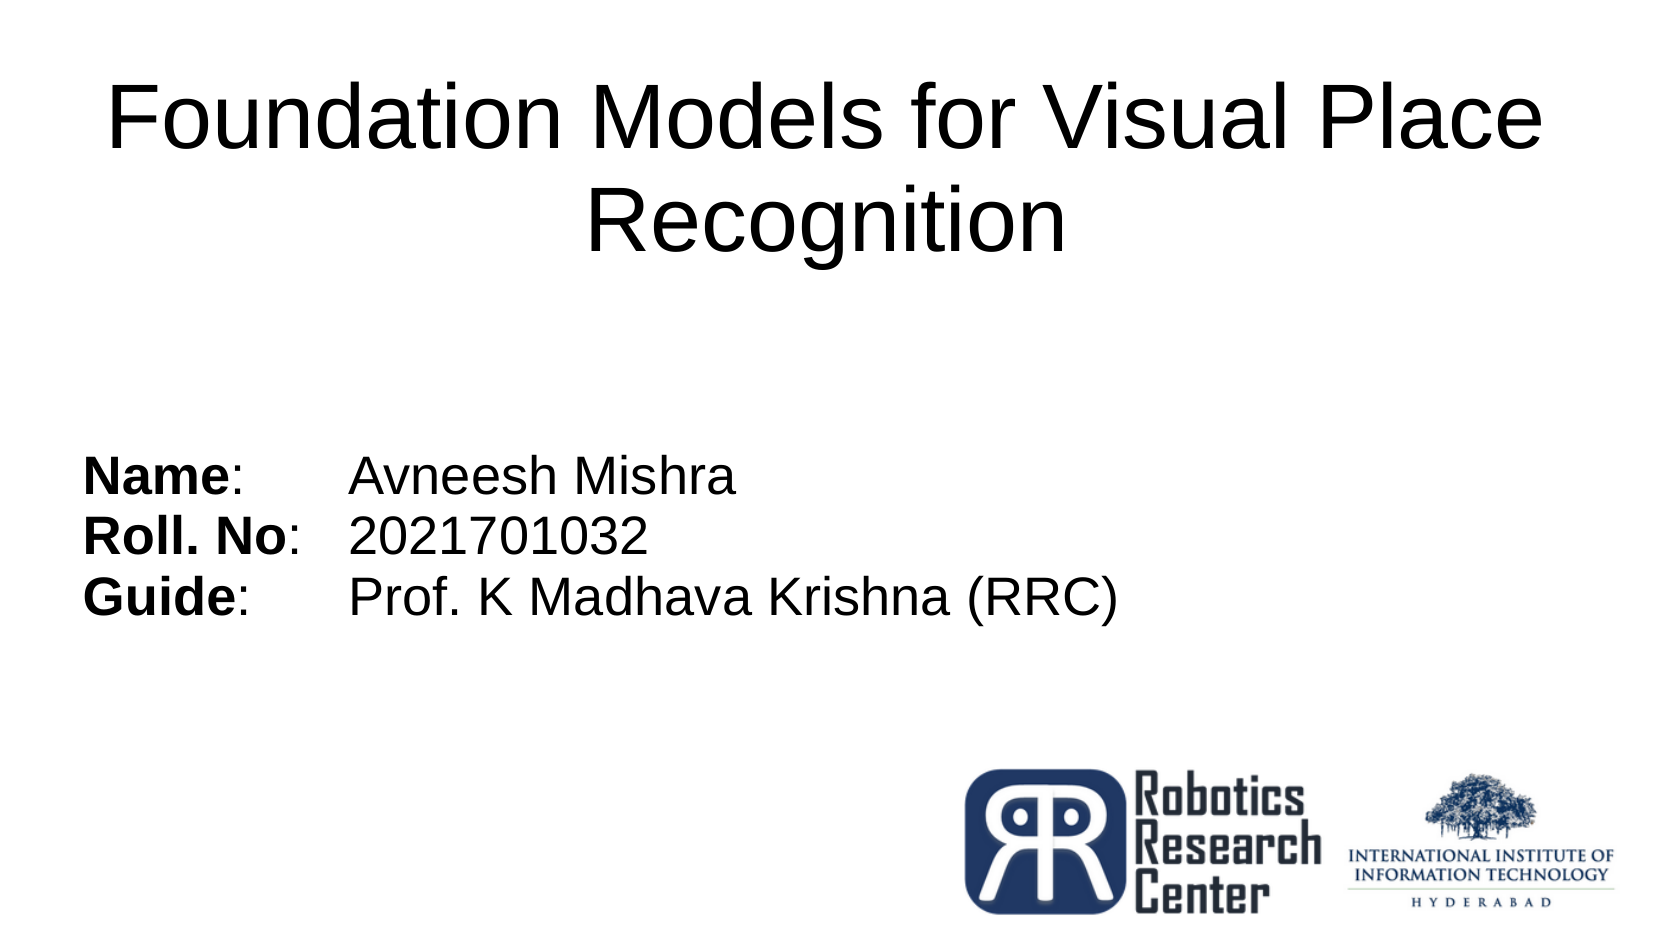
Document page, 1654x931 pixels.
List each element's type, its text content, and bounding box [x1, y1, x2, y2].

subtitle Name: Avneesh Mishra Roll. No: 2021701032 Guide: Prof. K Madhava Krishna (RRC) [82, 394, 1571, 739]
title Foundation Models for Visual Place Recognition [82, 41, 1571, 296]
picture [1338, 767, 1625, 916]
picture [963, 767, 1329, 916]
